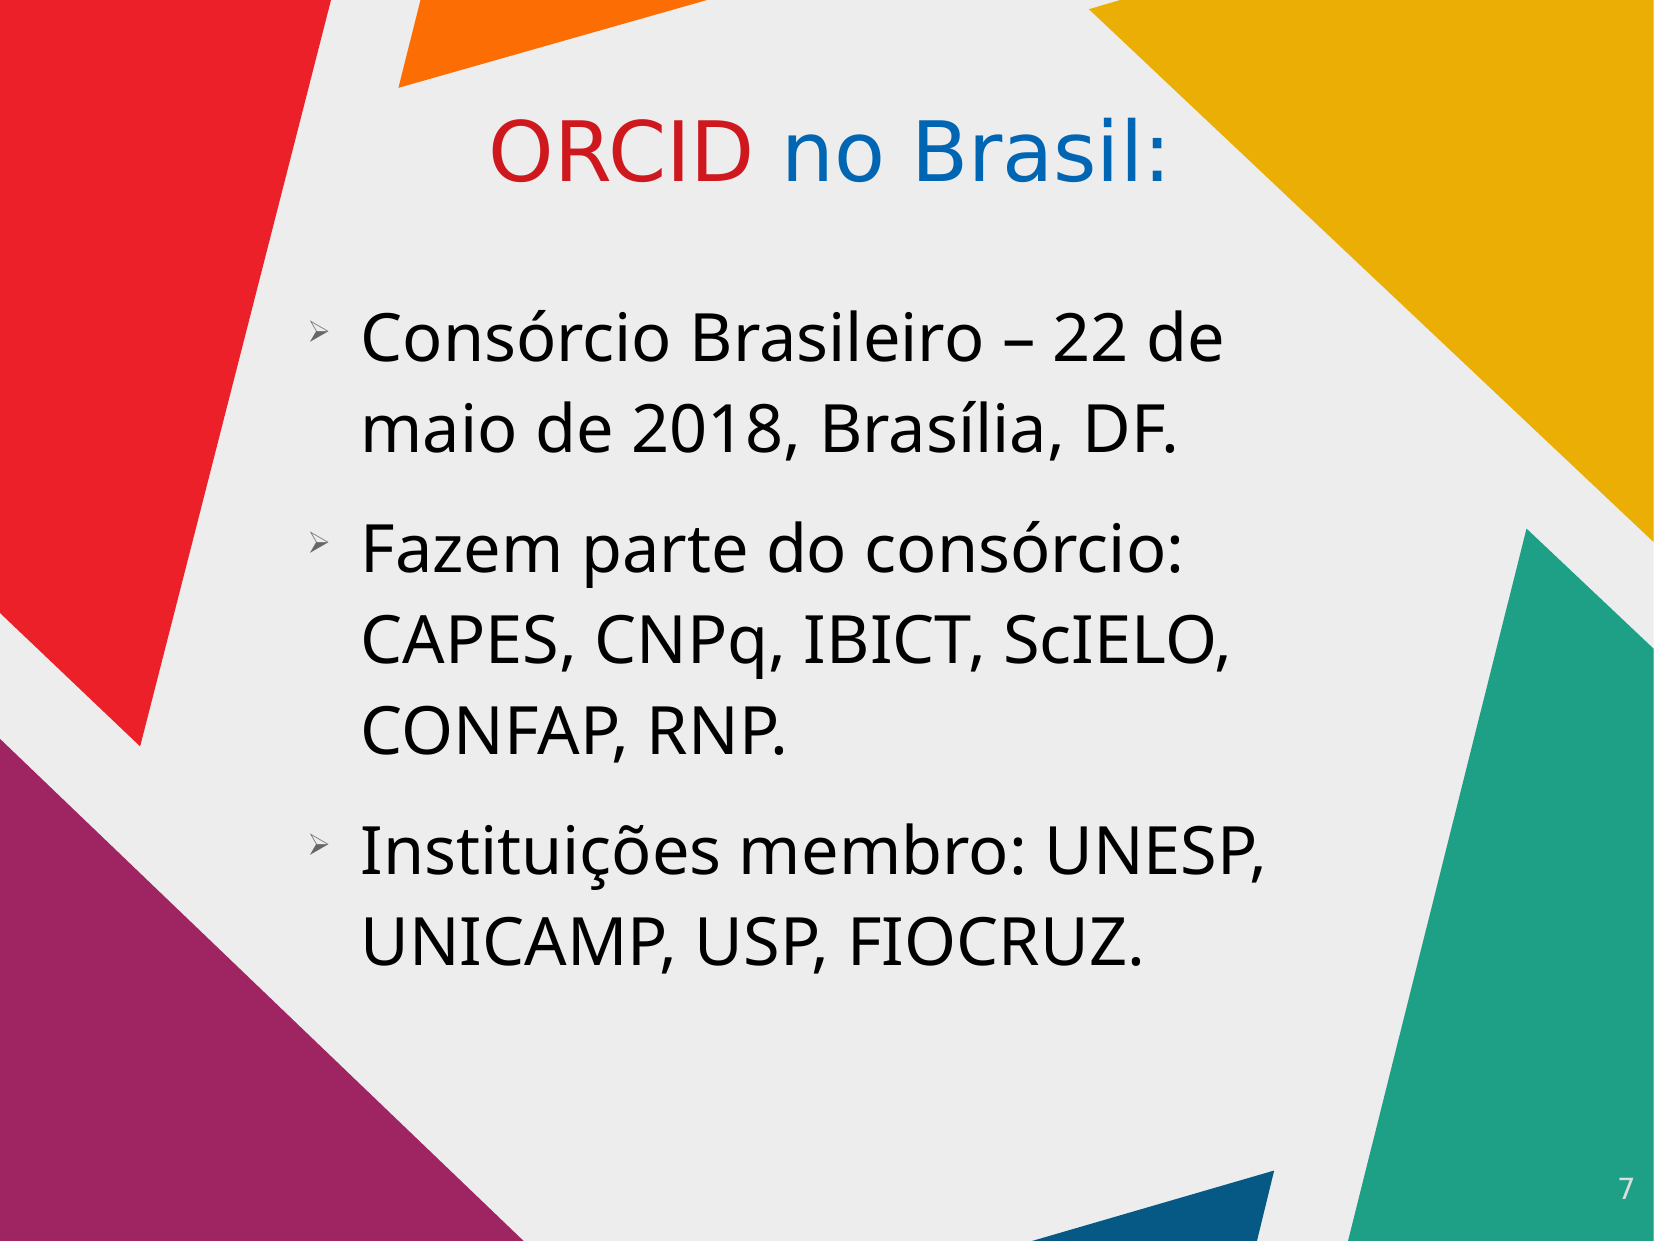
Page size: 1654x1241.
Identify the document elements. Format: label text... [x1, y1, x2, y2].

title ORCID no Brasil: [289, 49, 1372, 257]
list Consórcio Brasileiro – 22 de maio de 2018, Brasília, DF. Fazem parte do consórcio: CAPES, CNPq, IBICT, ScIELO, CONFAP, RNP. Instituições membro: UNESP, UNICAMP, USP, FIOCRUZ. [289, 290, 1372, 1090]
